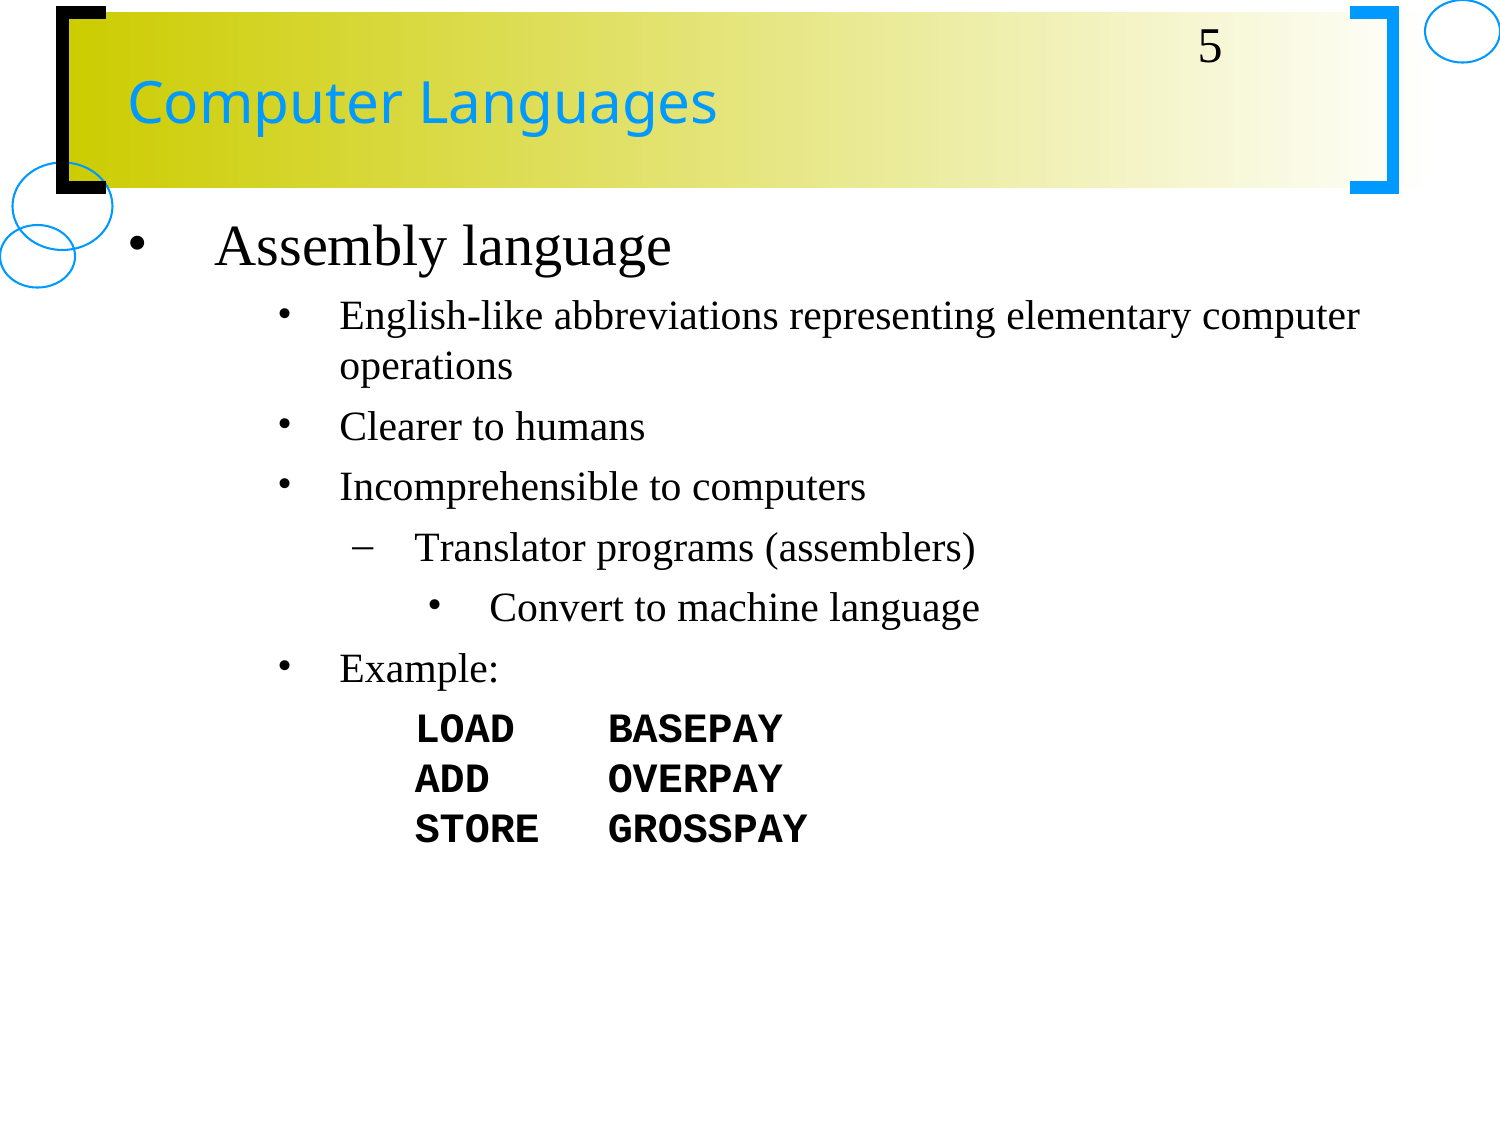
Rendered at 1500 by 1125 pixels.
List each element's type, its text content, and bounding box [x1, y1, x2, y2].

list Assembly language English-like abbreviations representing elementary computer operations Clearer to humans Incomprehensible to computers Translator programs (assemblers) Convert to machine language Example: LOAD BASEPAY ADD OVERPAY STORE GROSSPAY [112, 199, 1388, 1063]
title Computer Languages [112, 12, 1388, 188]
